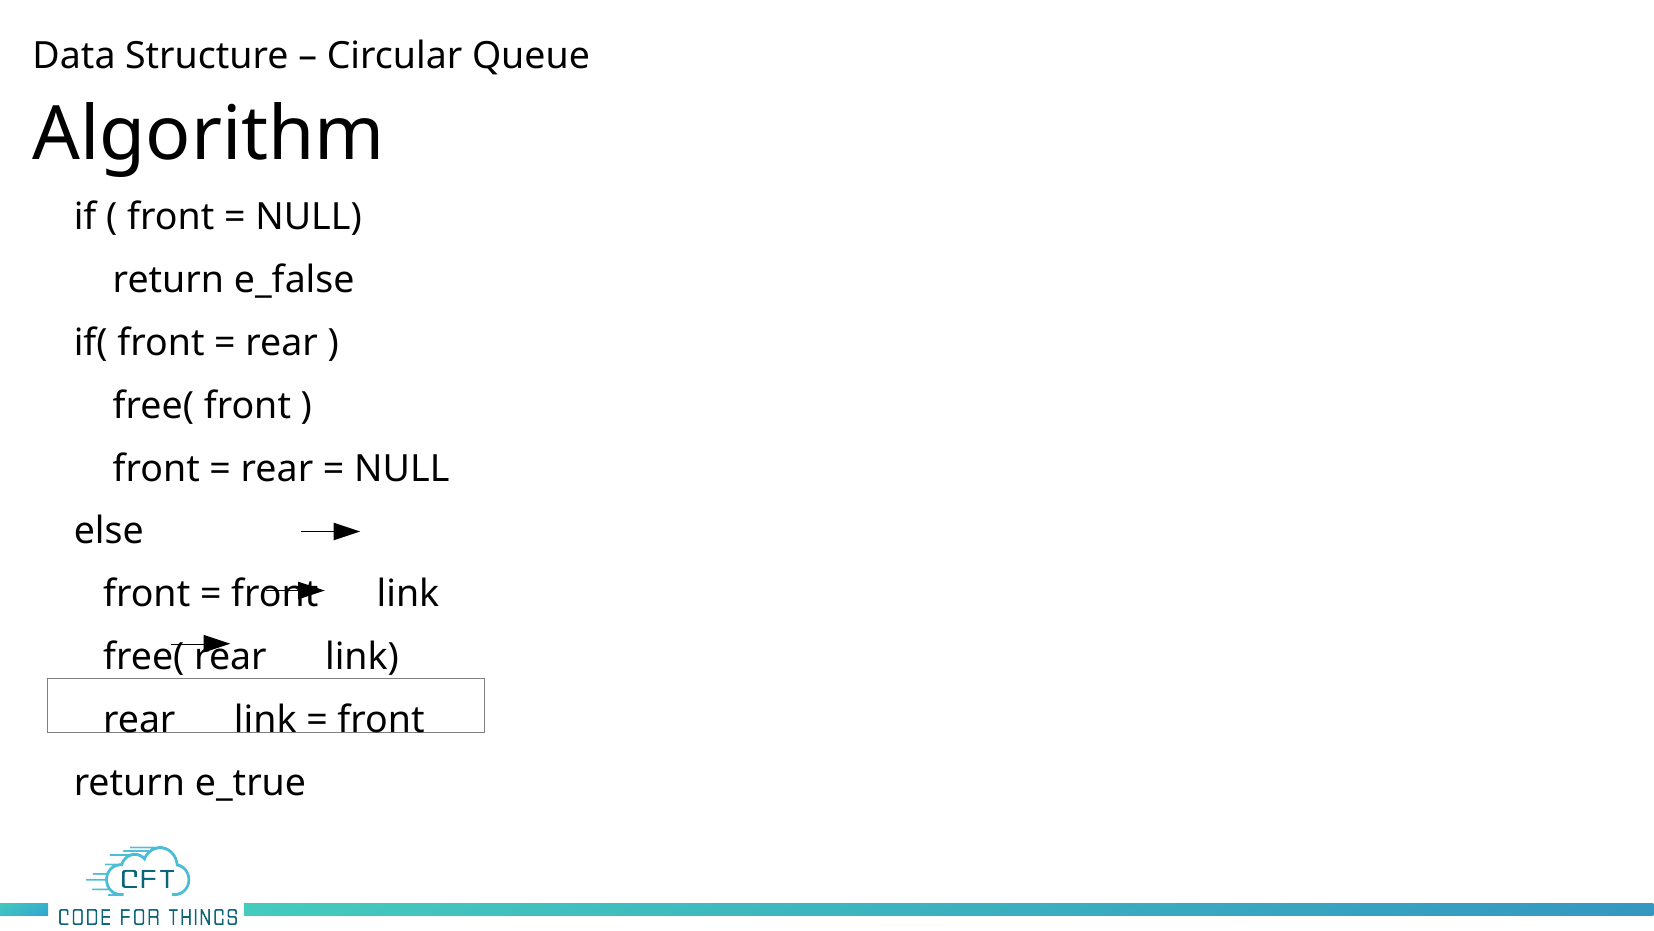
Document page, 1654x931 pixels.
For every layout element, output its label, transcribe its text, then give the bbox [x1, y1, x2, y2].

picture [59, 851, 237, 925]
text_box if ( front = NULL) return e_false if( front = rear ) free( front ) front = rear = NULL else front = front link free( rear link) rear link = front return e_true [0, 182, 727, 851]
title Data Structure – Circular Queue Algorithm [32, 11, 1524, 199]
